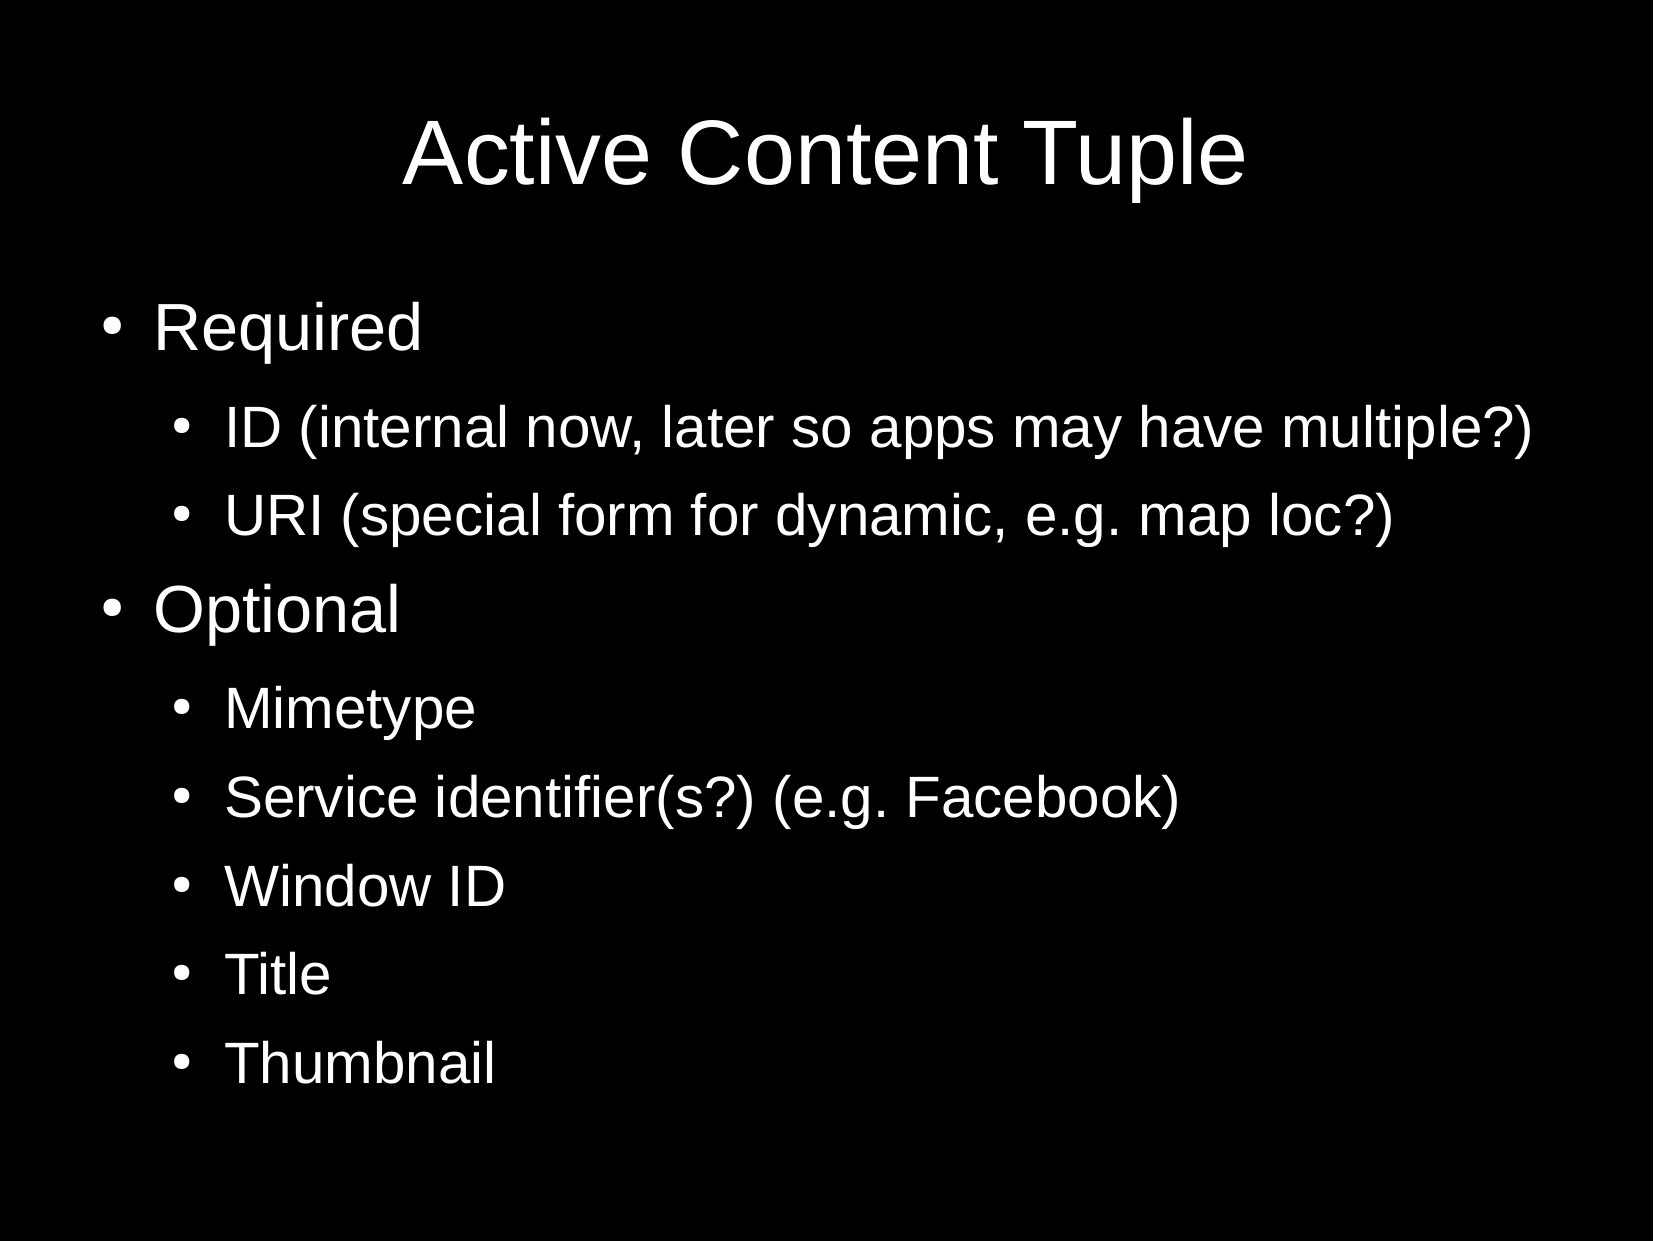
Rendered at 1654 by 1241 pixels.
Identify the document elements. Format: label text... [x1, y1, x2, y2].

title Active Content Tuple [82, 49, 1571, 257]
list Required ID (internal now, later so apps may have multiple?) URI (special form for dynamic, e.g. map loc?) Optional Mimetype Service identifier(s?) (e.g. Facebook) Window ID Title Thumbnail [82, 290, 1571, 1109]
